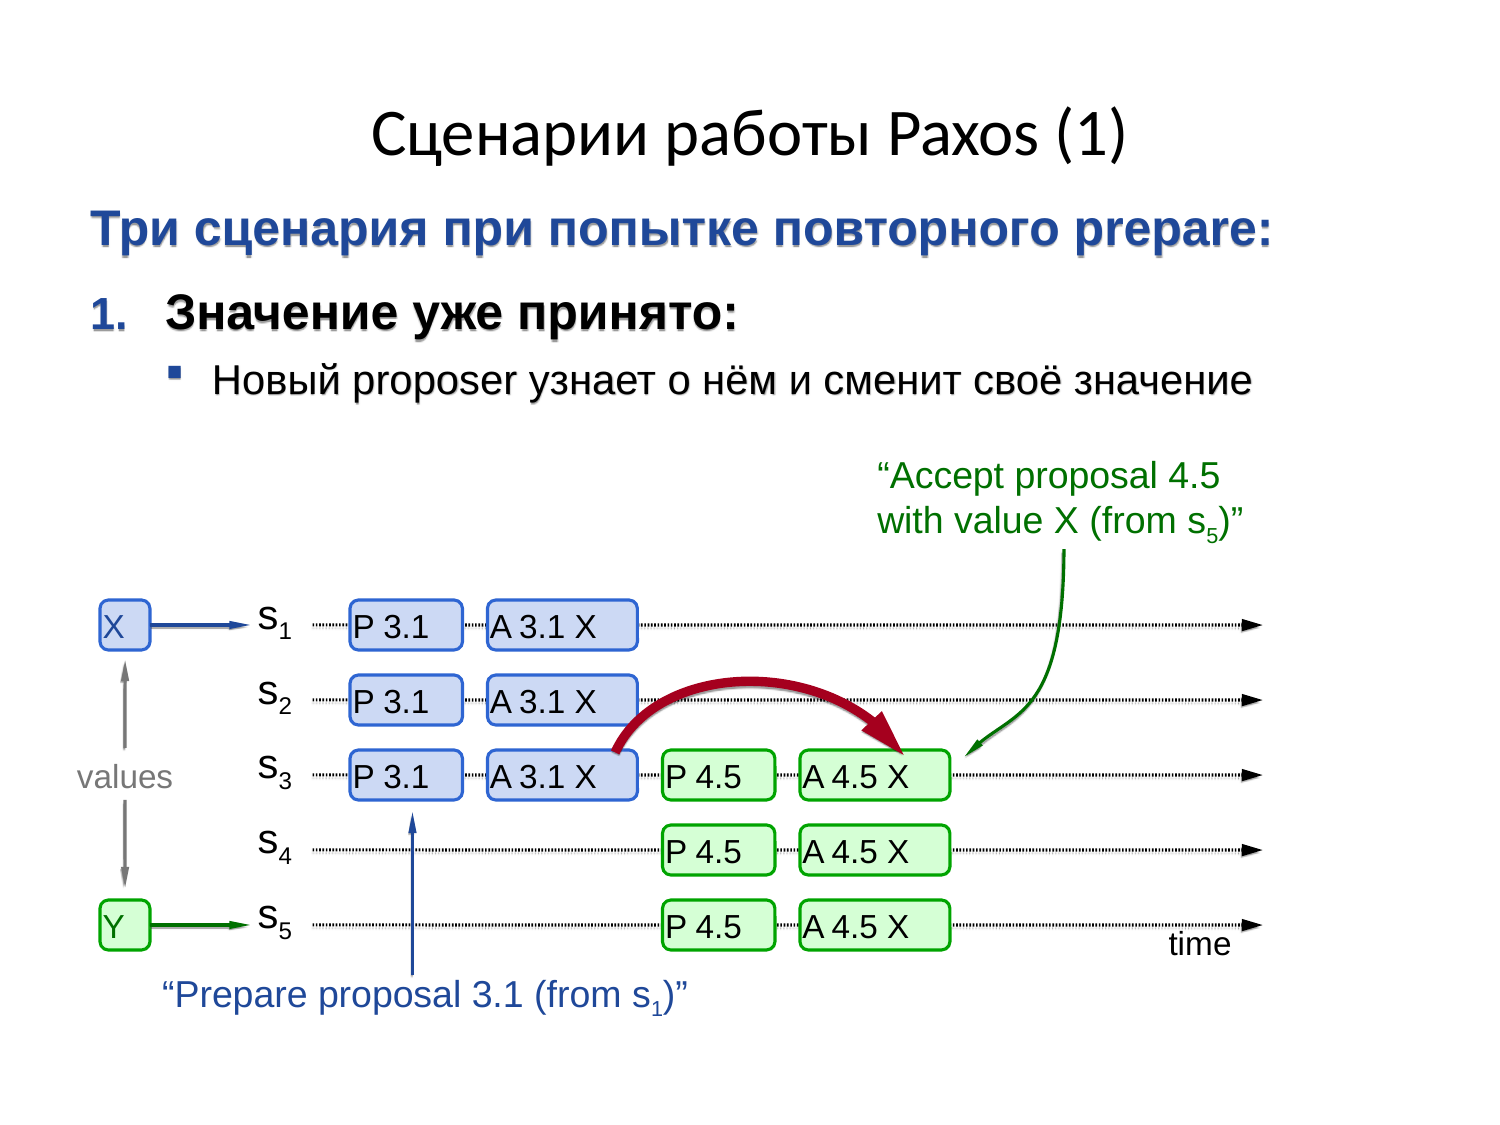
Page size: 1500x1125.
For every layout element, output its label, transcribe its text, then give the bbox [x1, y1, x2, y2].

text_box X [99, 600, 151, 651]
text_box values [62, 754, 188, 795]
text_box s5 [237, 887, 313, 944]
list Три сценария при попытке повторного prepare: Значение уже принято: Новый proposer узнает о нём и сменит своё значение [75, 233, 1425, 438]
text_box “Prepare proposal 3.1 (from s1)” [124, 962, 725, 1029]
text_box s2 [237, 662, 313, 720]
text_box P 3.1 [350, 675, 463, 726]
text_box s3 [237, 737, 313, 794]
text_box P 4.5 [662, 825, 775, 876]
text_box A 3.1 X [487, 600, 638, 651]
text_box A 3.1 X [487, 750, 638, 801]
text_box P 4.5 [662, 750, 775, 801]
text_box Y [99, 900, 151, 951]
text_box A 3.1 X [487, 675, 638, 726]
text_box A 4.5 X [799, 825, 950, 876]
text_box time [1149, 922, 1250, 963]
text_box A 4.5 X [799, 750, 950, 801]
text_box A 4.5 X [799, 900, 950, 951]
text_box P 4.5 [662, 900, 775, 951]
text_box s4 [237, 812, 313, 869]
text_box P 3.1 [350, 750, 463, 801]
text_box “Accept proposal 4.5 with value X (from s5)” [862, 443, 1263, 555]
title Сценарии работы Paxos (1) [75, 45, 1426, 233]
text_box P 3.1 [350, 600, 463, 651]
text_box s1 [237, 587, 313, 645]
